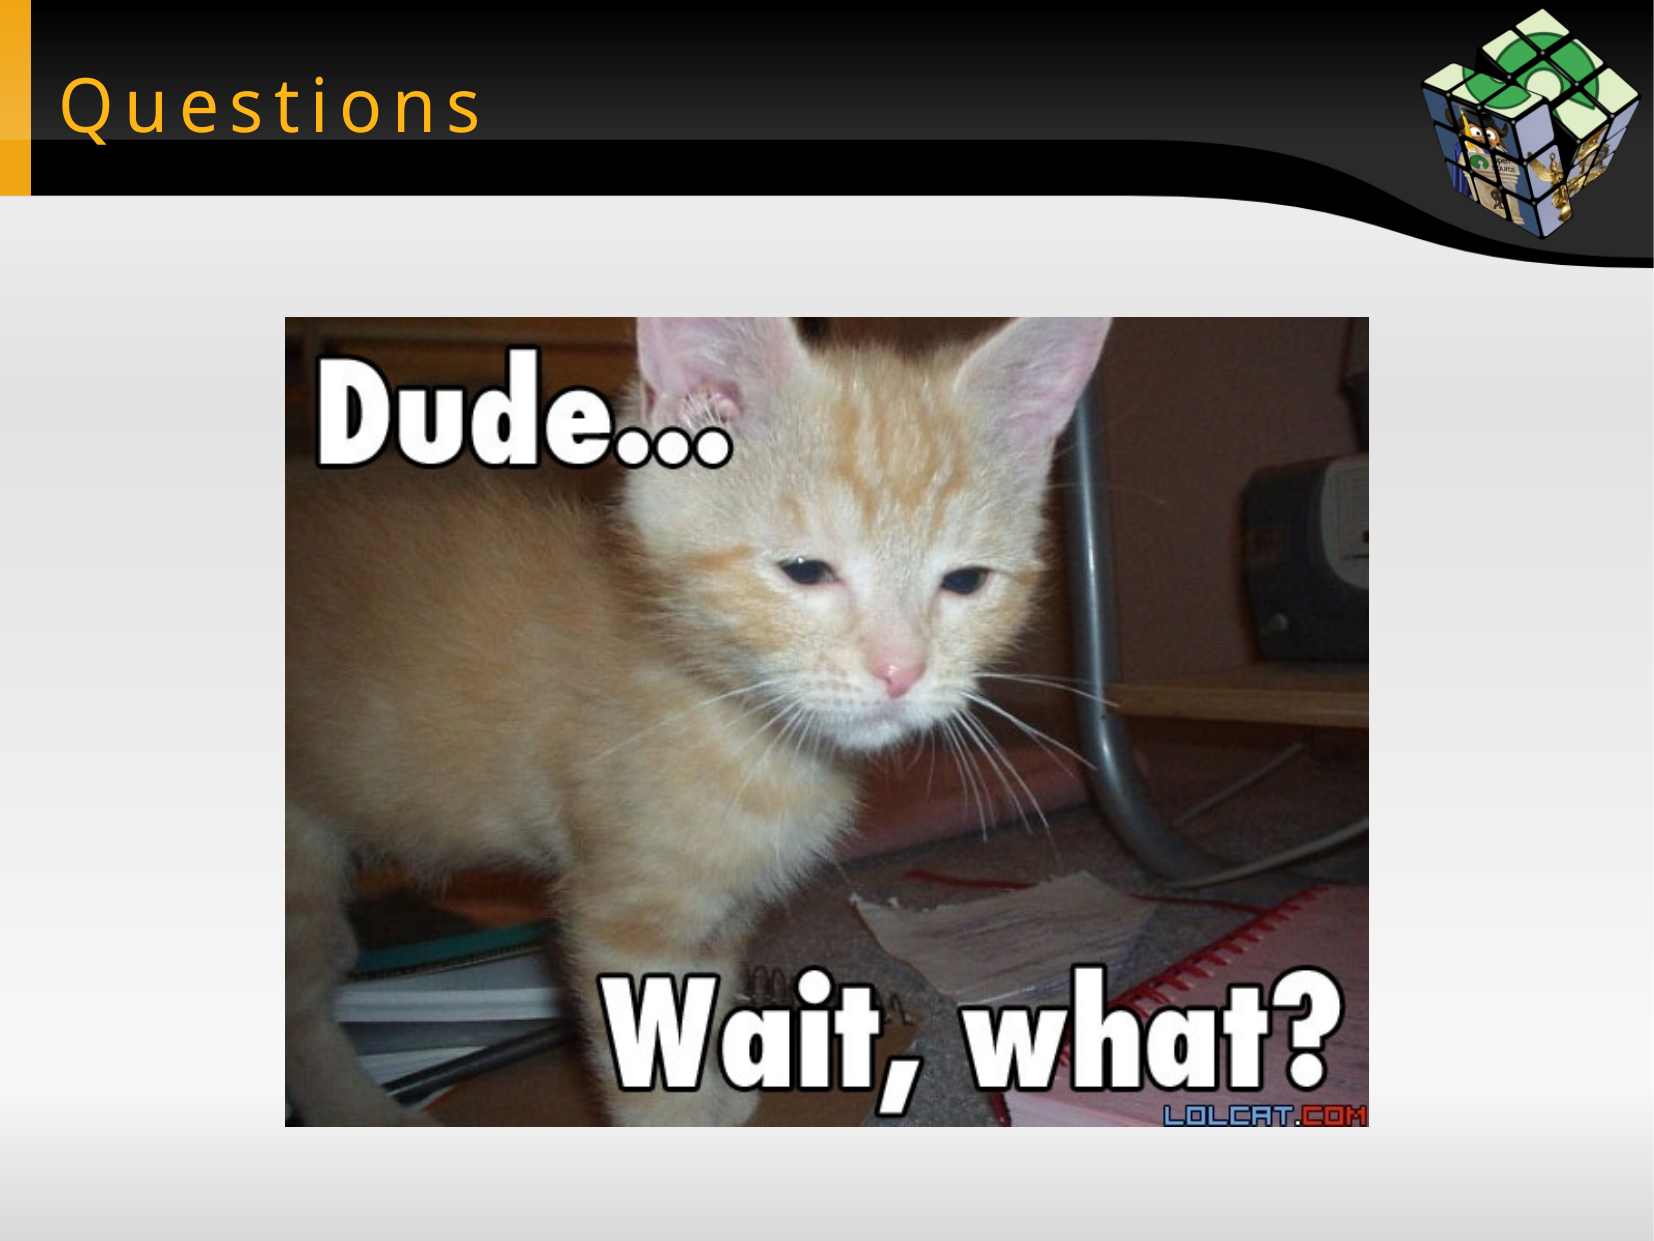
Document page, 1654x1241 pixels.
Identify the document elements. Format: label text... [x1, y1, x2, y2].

title Questions [59, 29, 1270, 178]
picture [0, 0, 1654, 1241]
